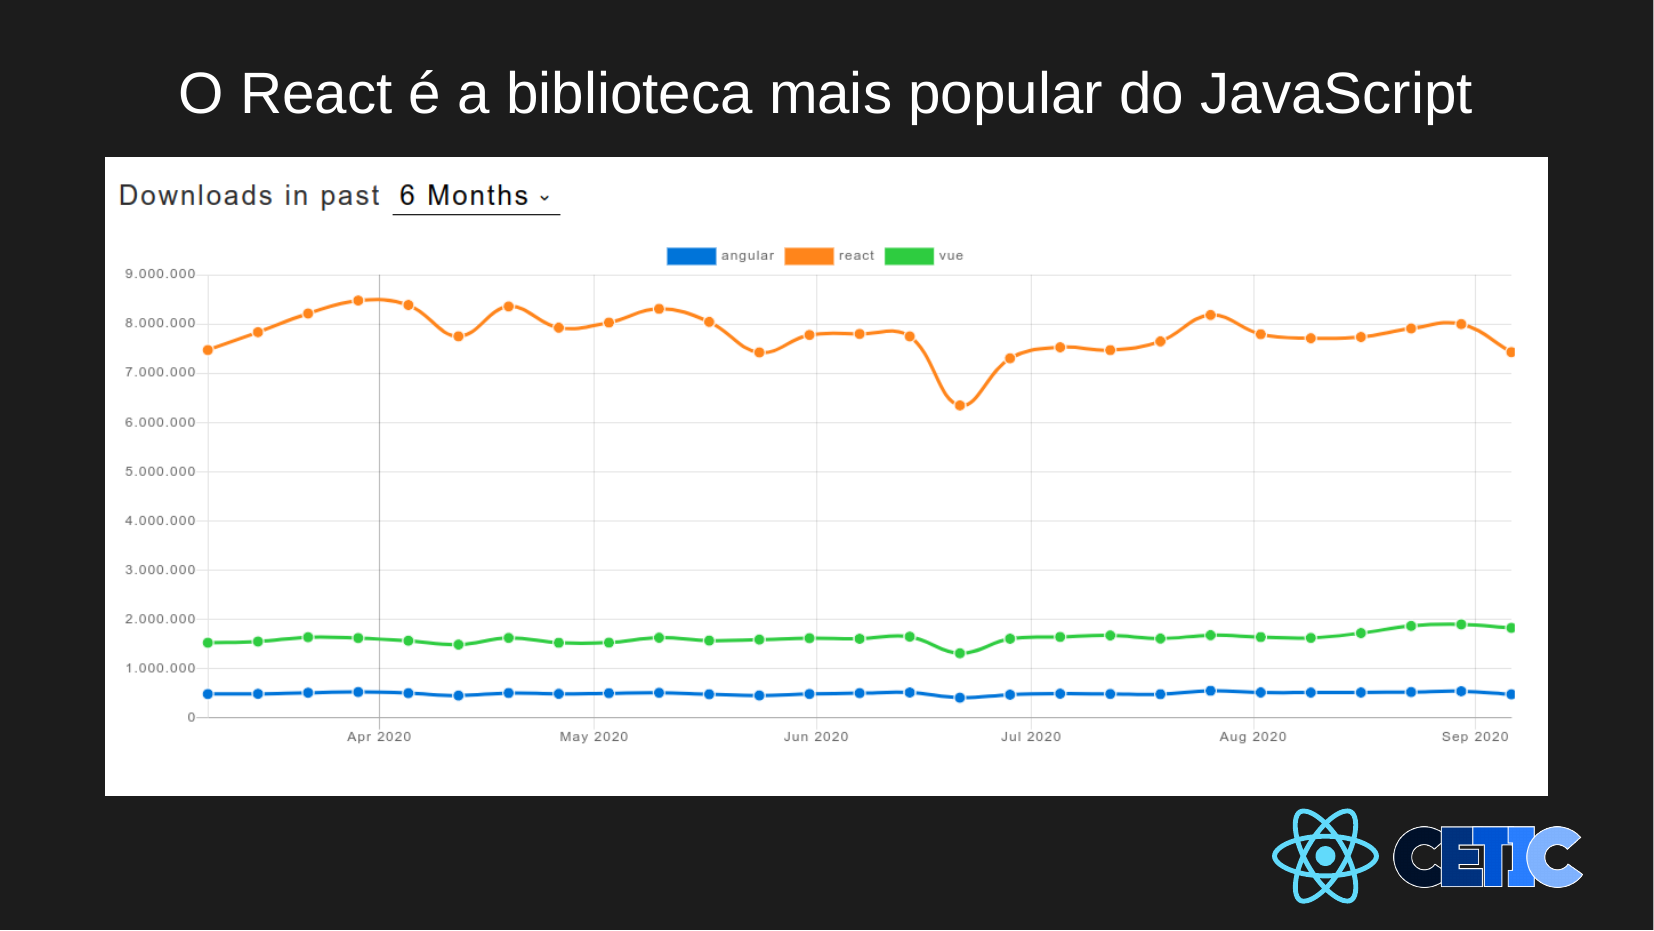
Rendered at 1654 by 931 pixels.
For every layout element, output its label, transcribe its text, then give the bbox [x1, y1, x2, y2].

picture [105, 157, 1583, 922]
text_box O React é a biblioteca mais popular do JavaScript [106, 53, 1548, 157]
